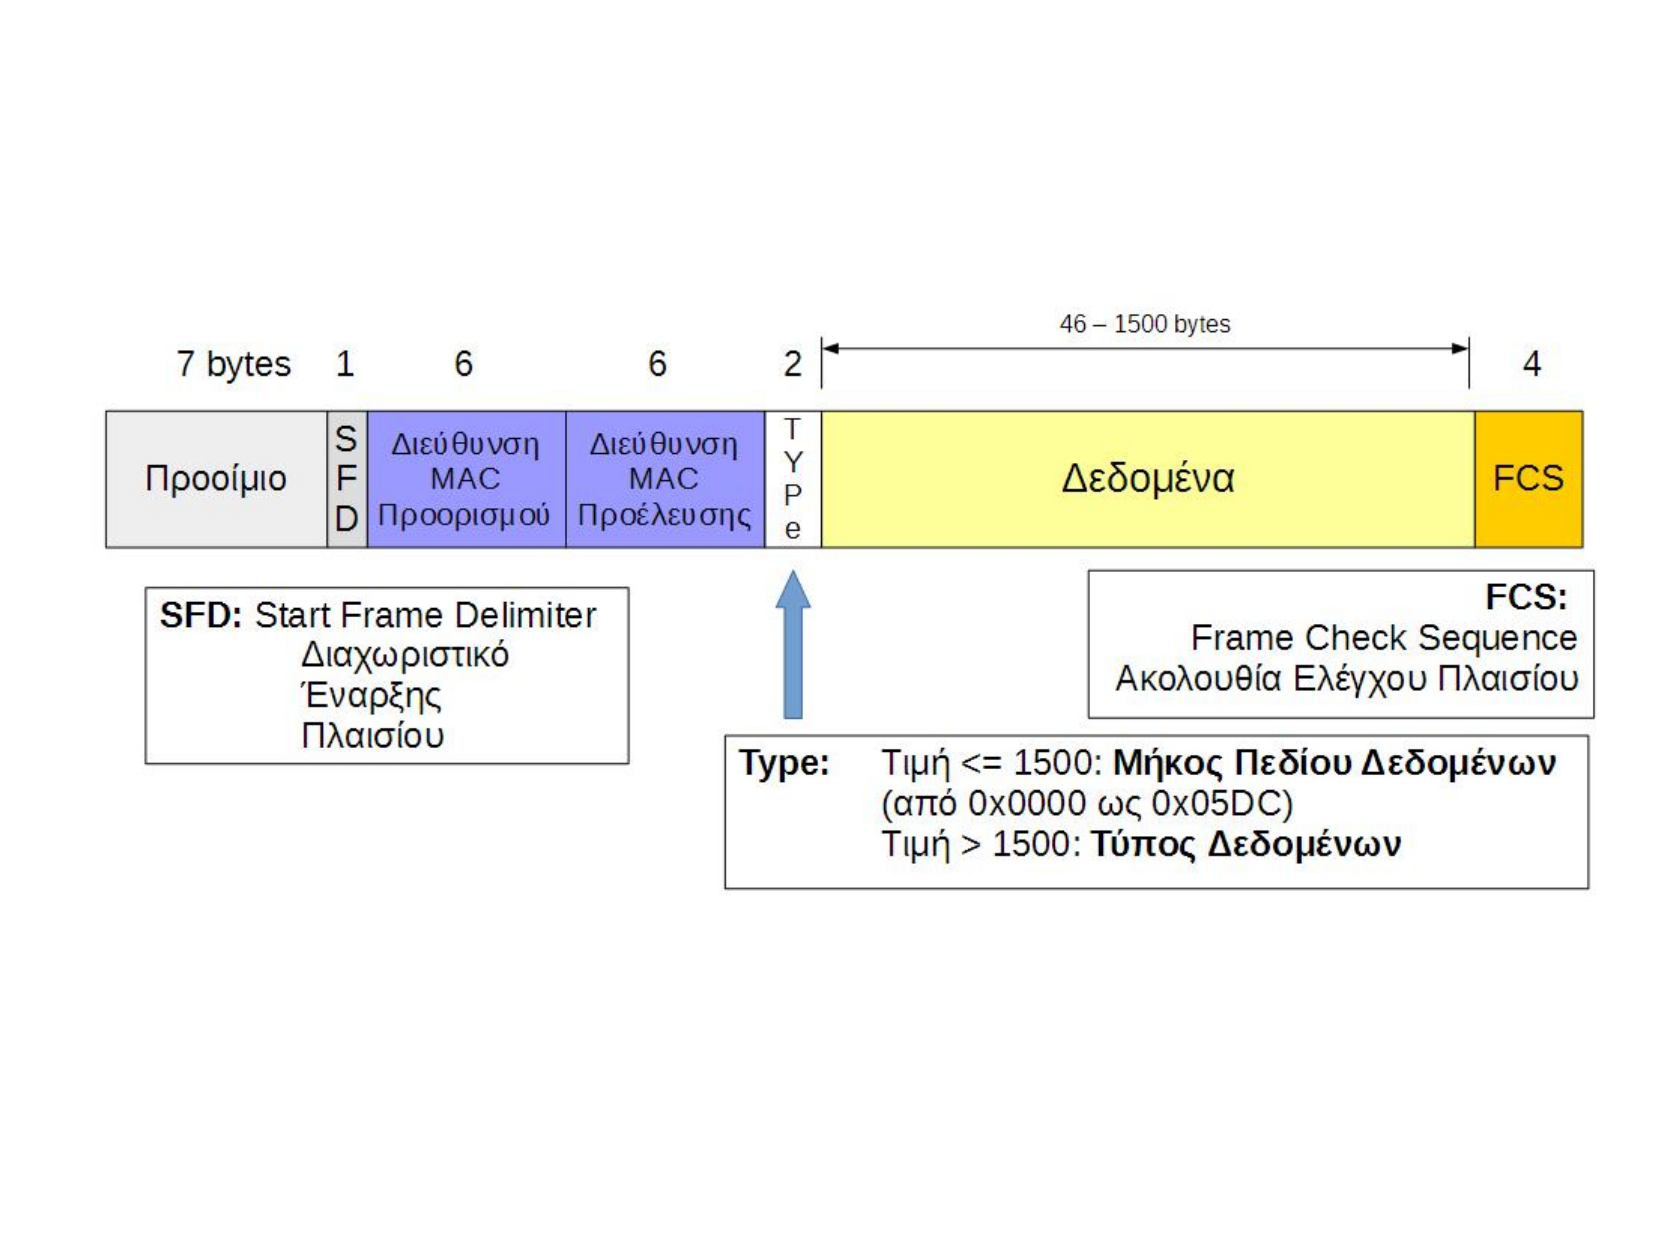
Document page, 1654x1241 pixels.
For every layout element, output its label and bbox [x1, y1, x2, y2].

picture [23, 280, 1625, 930]
